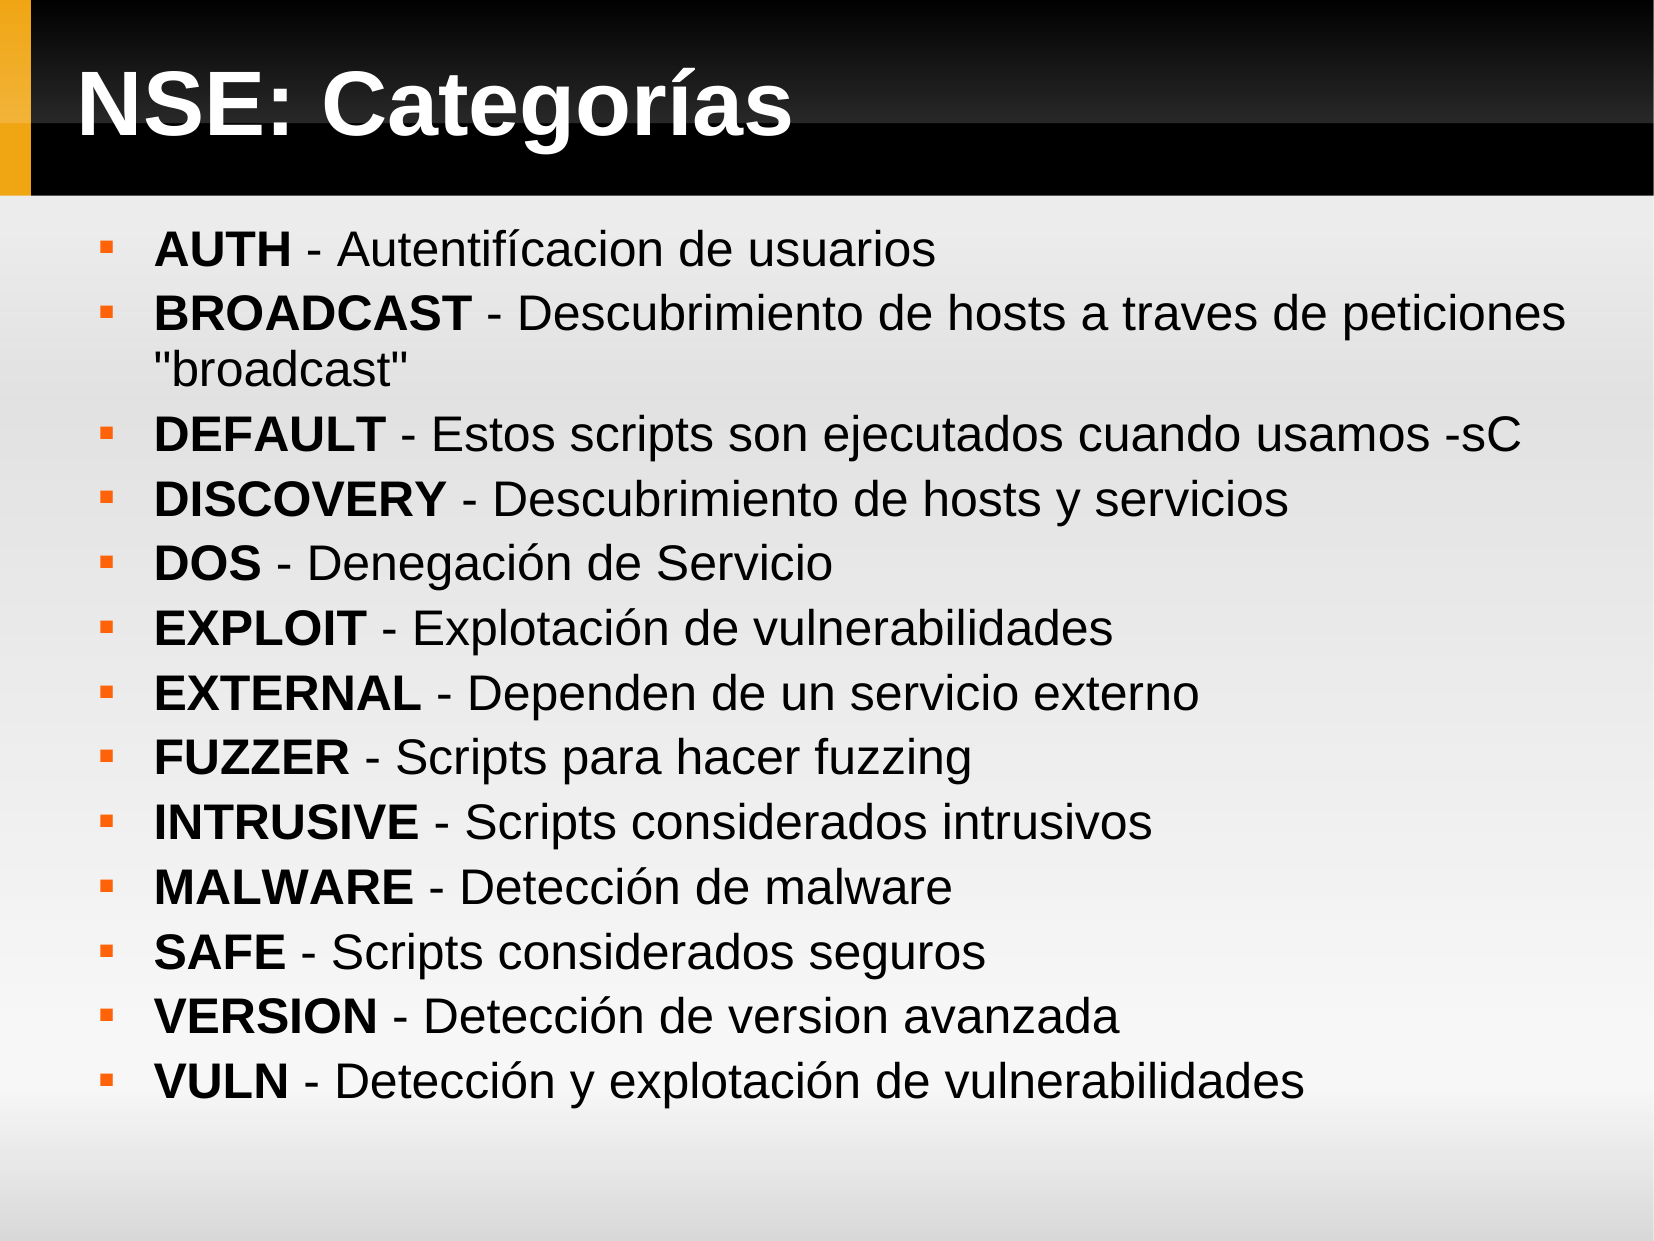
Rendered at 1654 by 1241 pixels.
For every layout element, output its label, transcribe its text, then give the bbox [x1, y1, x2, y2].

list AUTH - Autentifícacion de usuarios BROADCAST - Descubrimiento de hosts a traves de peticiones "broadcast" DEFAULT - Estos scripts son ejecutados cuando usamos -sC DISCOVERY - Descubrimiento de hosts y servicios DOS - Denegación de Servicio EXPLOIT - Explotación de vulnerabilidades EXTERNAL - Dependen de un servicio externo FUZZER - Scripts para hacer fuzzing INTRUSIVE - Scripts considerados intrusivos MALWARE - Detección de malware SAFE - Scripts considerados seguros VERSION - Detección de version avanzada VULN - Detección y explotación de vulnerabilidades [82, 220, 1571, 1110]
picture [0, 0, 1654, 1241]
title NSE: Categorías [76, 0, 1565, 208]
